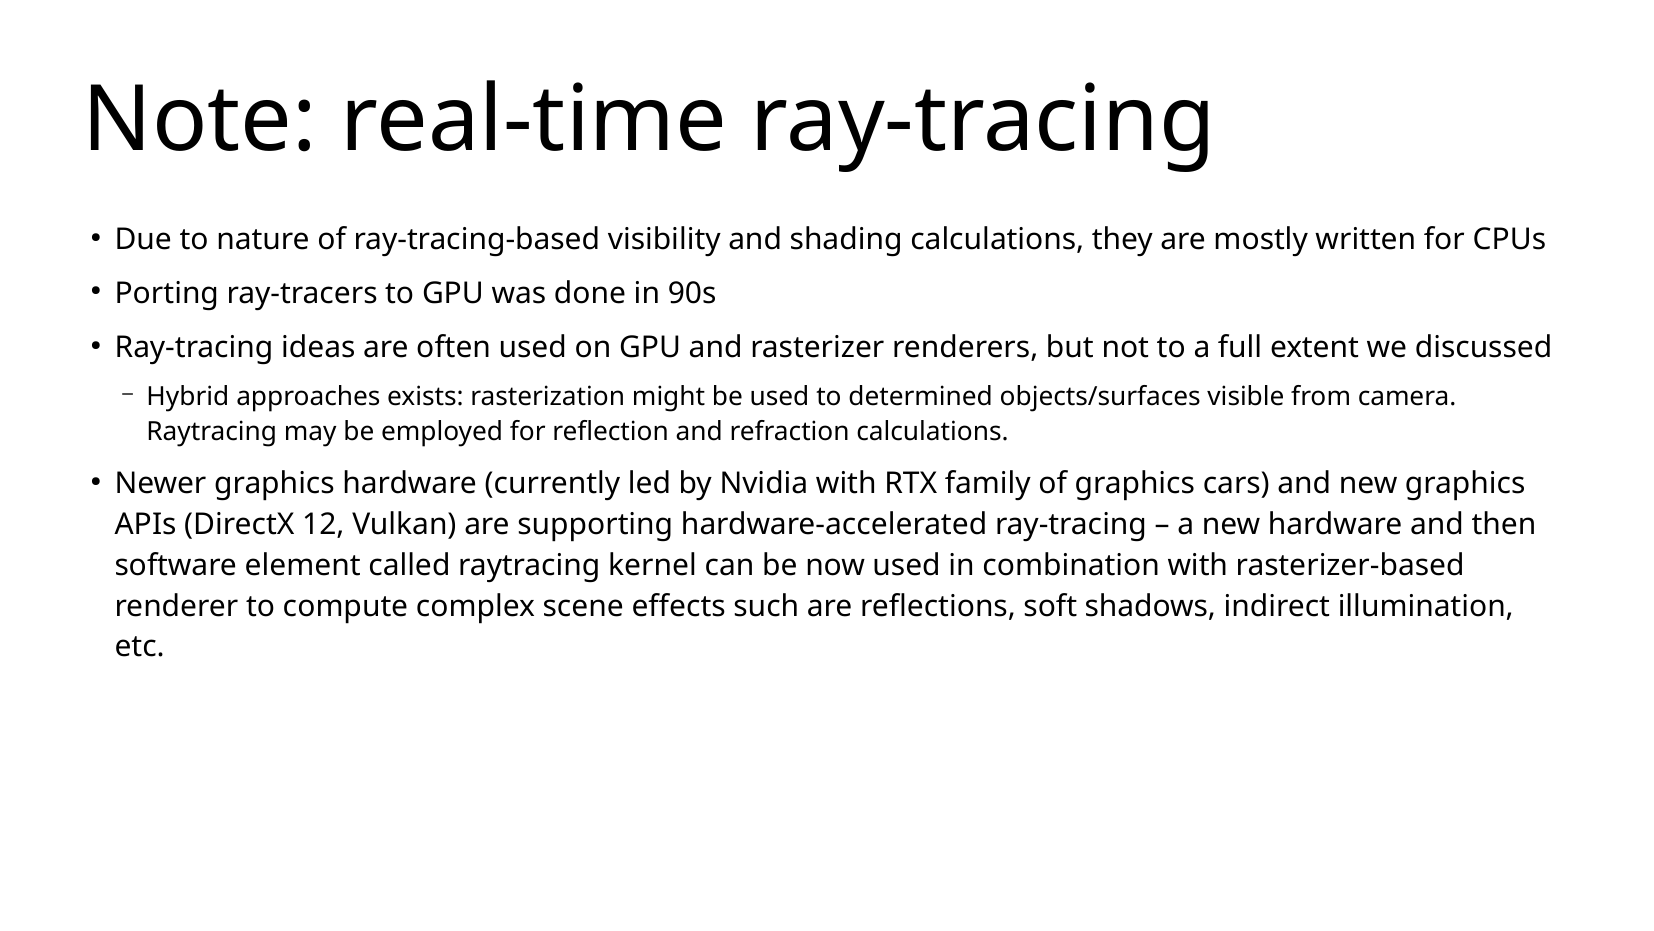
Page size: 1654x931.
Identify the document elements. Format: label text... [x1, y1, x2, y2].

list Due to nature of ray-tracing-based visibility and shading calculations, they are mostly written for CPUs Porting ray-tracers to GPU was done in 90s Ray-tracing ideas are often used on GPU and rasterizer renderers, but not to a full extent we discussed Hybrid approaches exists: rasterization might be used to determined objects/surfaces visible from camera. Raytracing may be employed for reflection and refraction calculations. Newer graphics hardware (currently led by Nvidia with RTX family of graphics cars) and new graphics APIs (DirectX 12, Vulkan) are supporting hardware-accelerated ray-tracing – a new hardware and then software element called raytracing kernel can be now used in combination with rasterizer-based renderer to compute complex scene effects such are reflections, soft shadows, indirect illumination, etc. [82, 217, 1571, 758]
title Note: real-time ray-tracing [82, 0, 1571, 217]
